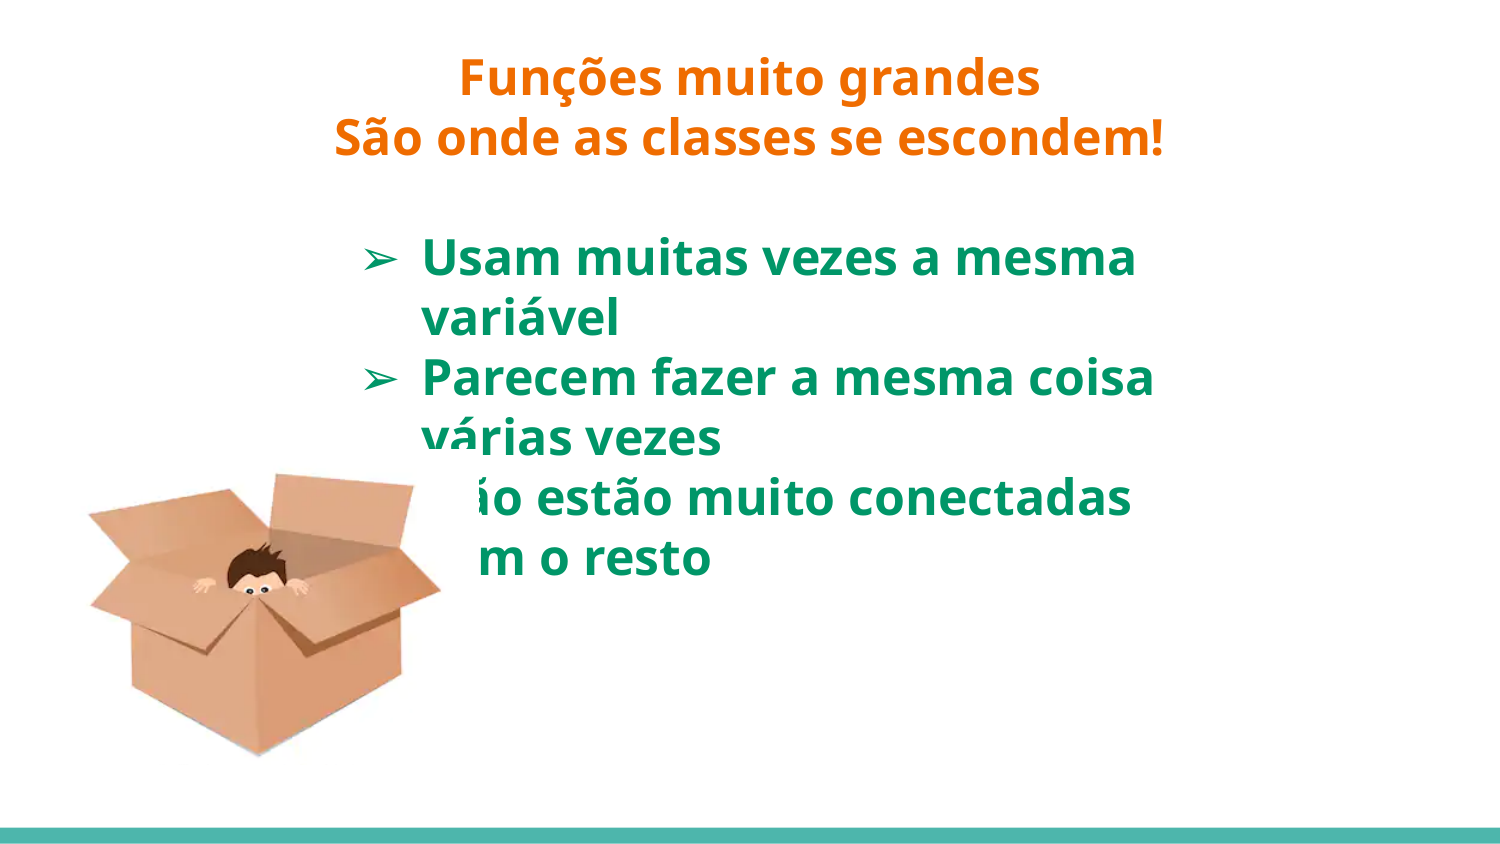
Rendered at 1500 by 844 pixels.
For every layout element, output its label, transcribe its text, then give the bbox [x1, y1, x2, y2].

text_box Funções muito grandes São onde as classes se escondem! Usam muitas vezes a mesma variável Parecem fazer a mesma coisa várias vezes Não estão muito conectadas com o resto [255, 30, 1245, 603]
picture [34, 449, 479, 765]
